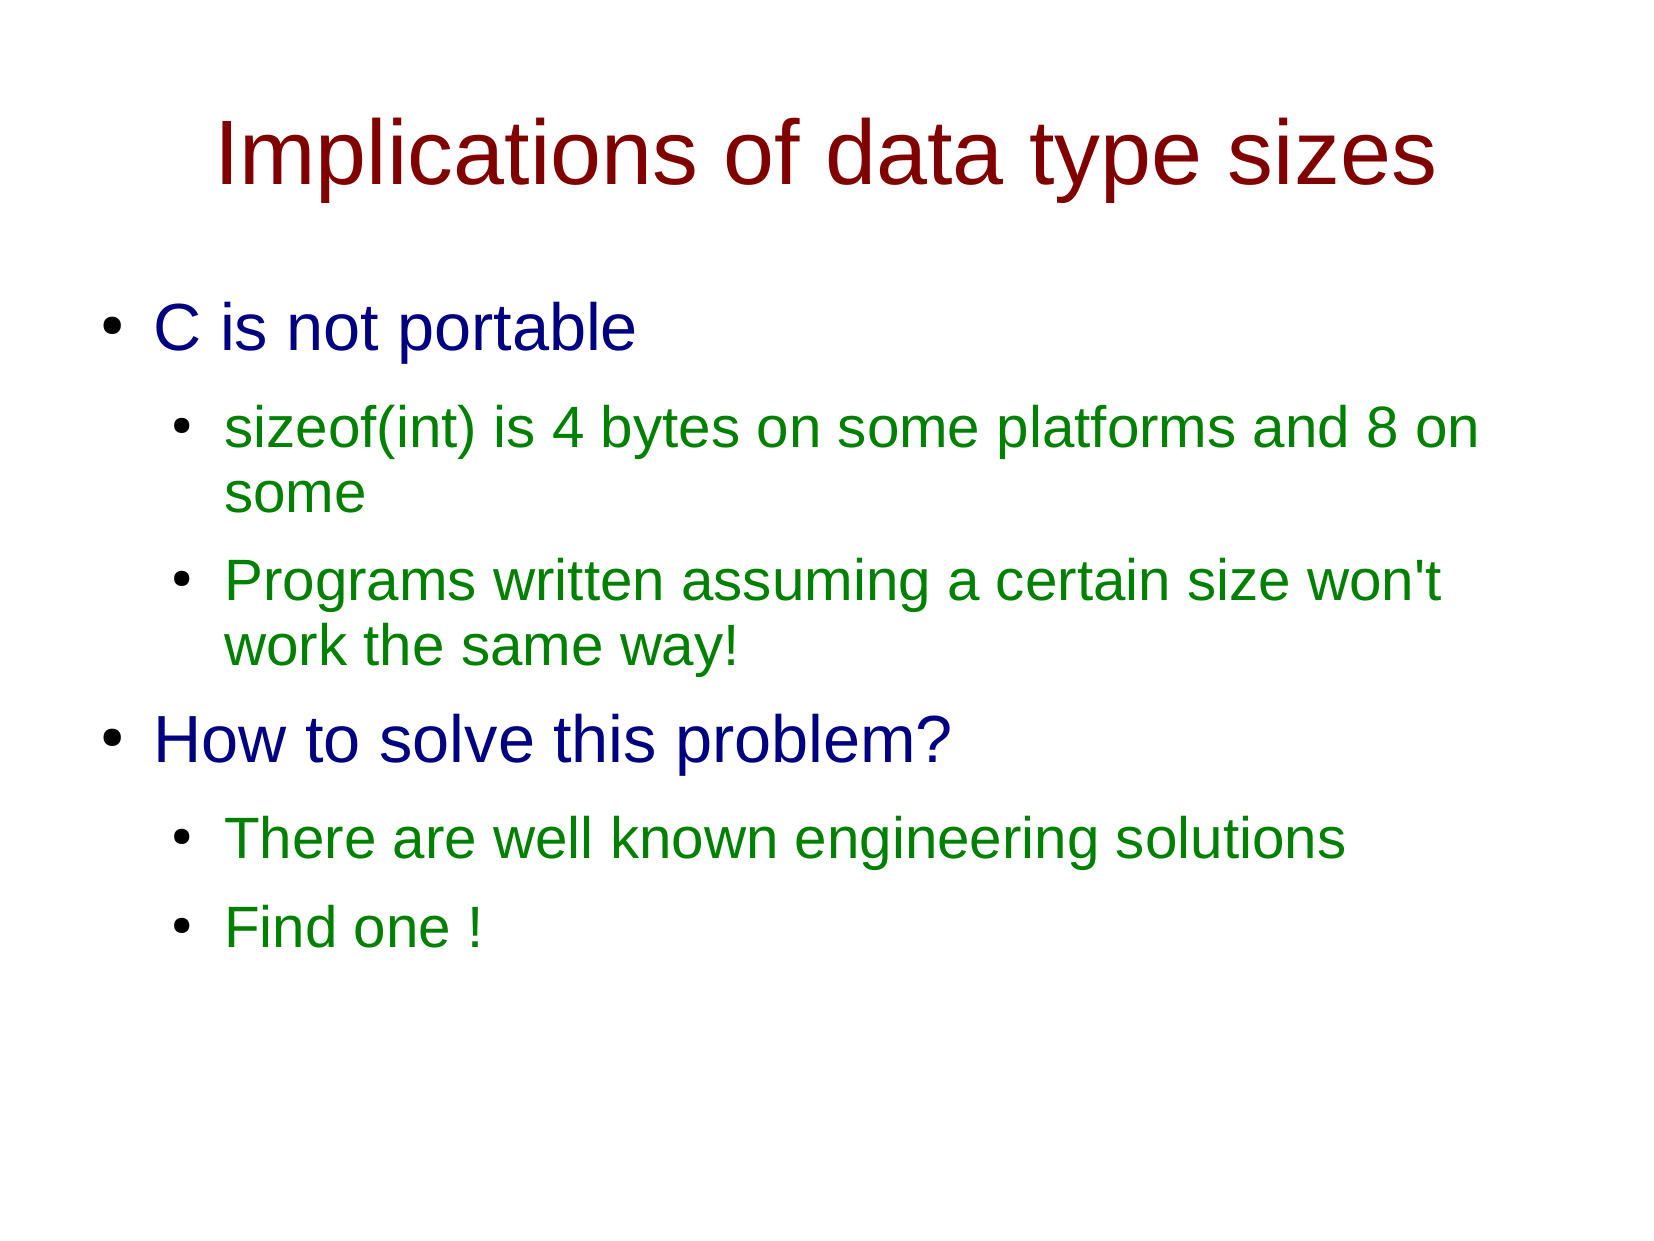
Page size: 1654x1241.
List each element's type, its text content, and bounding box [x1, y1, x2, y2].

title Implications of data type sizes [82, 49, 1571, 257]
list C is not portable sizeof(int) is 4 bytes on some platforms and 8 on some Programs written assuming a certain size won't work the same way! How to solve this problem? There are well known engineering solutions Find one ! [82, 290, 1571, 1010]
